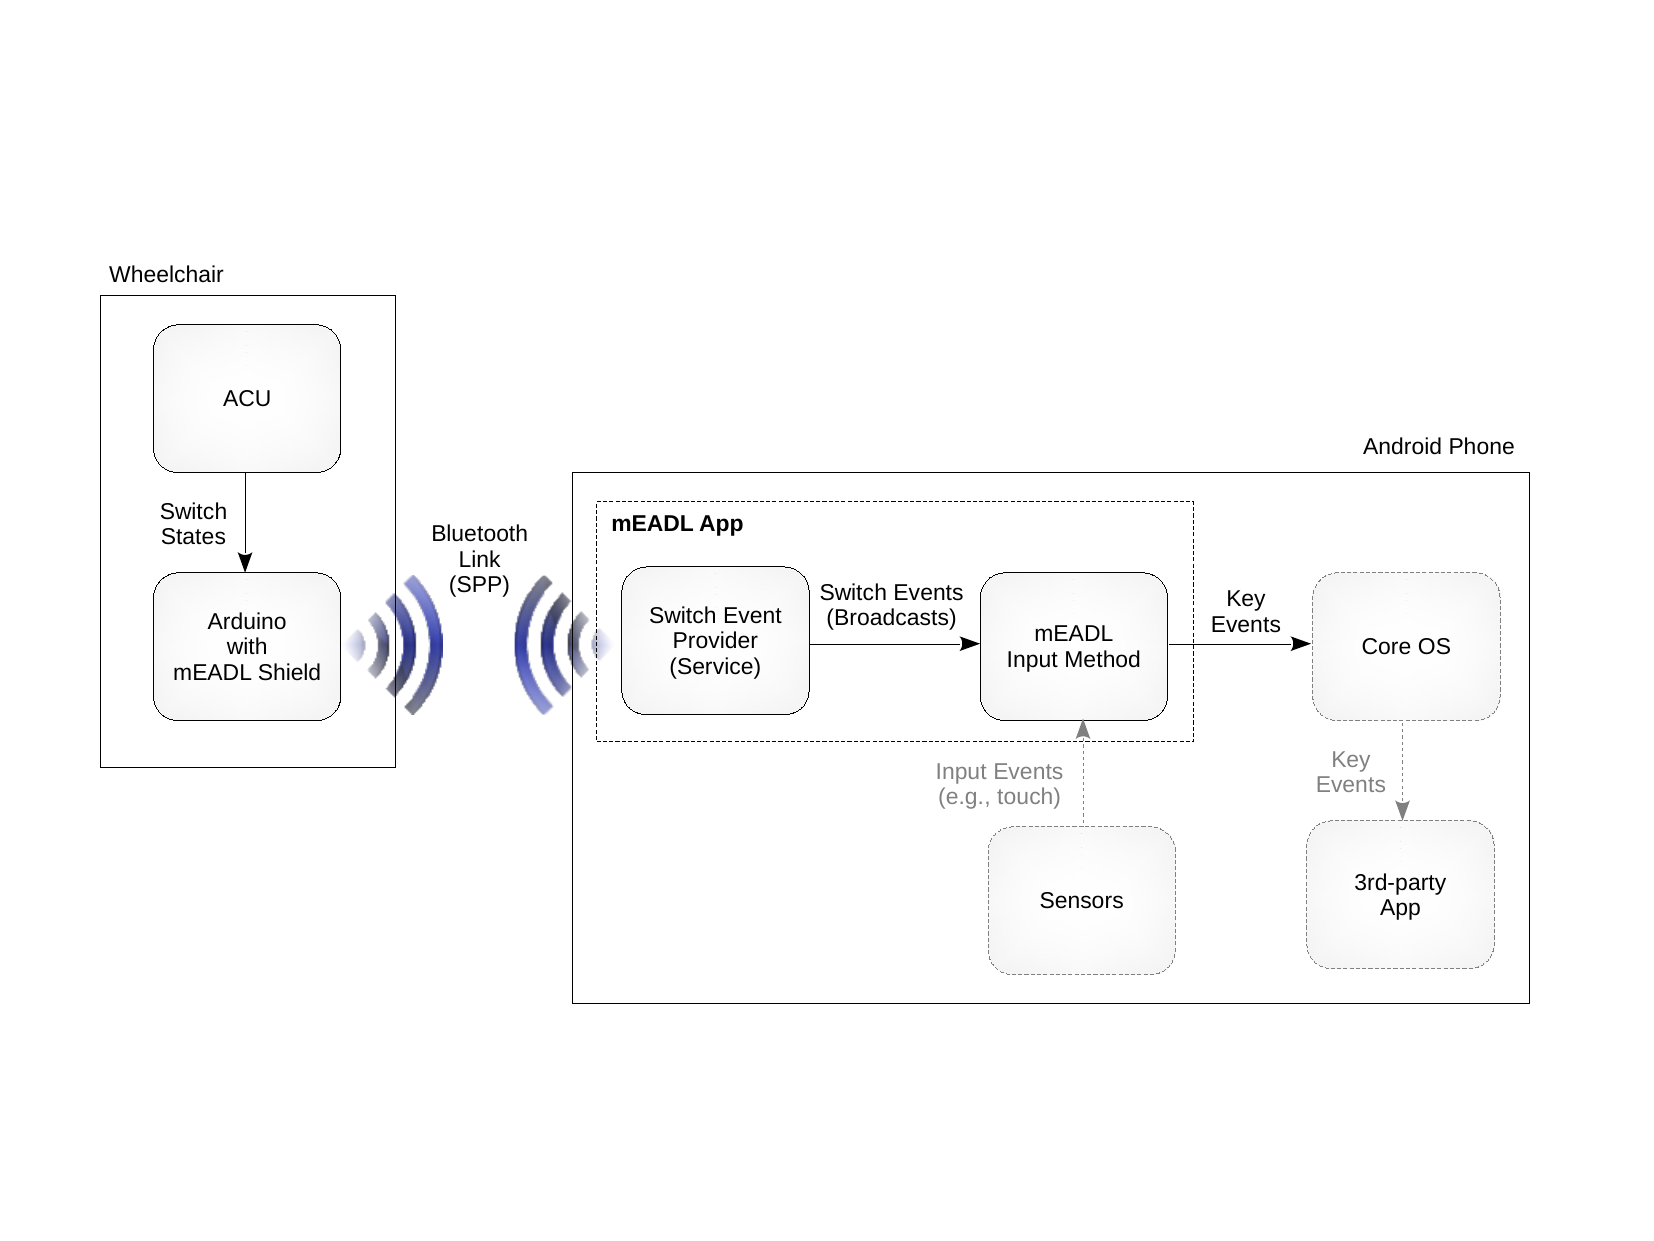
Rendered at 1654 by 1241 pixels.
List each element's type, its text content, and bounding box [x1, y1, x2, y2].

text_box Input Events (e.g., touch) [906, 751, 1093, 817]
text_box Core OS [1312, 572, 1501, 721]
text_box Arduino with mEADL Shield [153, 572, 341, 721]
text_box Switch Events (Broadcasts) [797, 571, 987, 668]
text_box Wheelchair [94, 254, 331, 296]
text_box mEADL App [596, 502, 827, 544]
picture [514, 575, 572, 715]
text_box mEADL Input Method [980, 572, 1168, 721]
text_box Sensors [988, 826, 1176, 975]
picture [573, 575, 615, 715]
text_box ACU [153, 324, 341, 473]
text_box Key Events [1278, 739, 1424, 806]
text_box Switch Event Provider (Service) [621, 566, 810, 715]
picture [342, 575, 395, 715]
text_box 3rd-party App [1306, 820, 1495, 969]
text_box Android Phone [1293, 426, 1530, 467]
text_box Key Events [1187, 578, 1306, 645]
picture [396, 575, 443, 715]
text_box Switch States [121, 491, 266, 557]
text_box Bluetooth Link (SPP) [407, 513, 552, 606]
